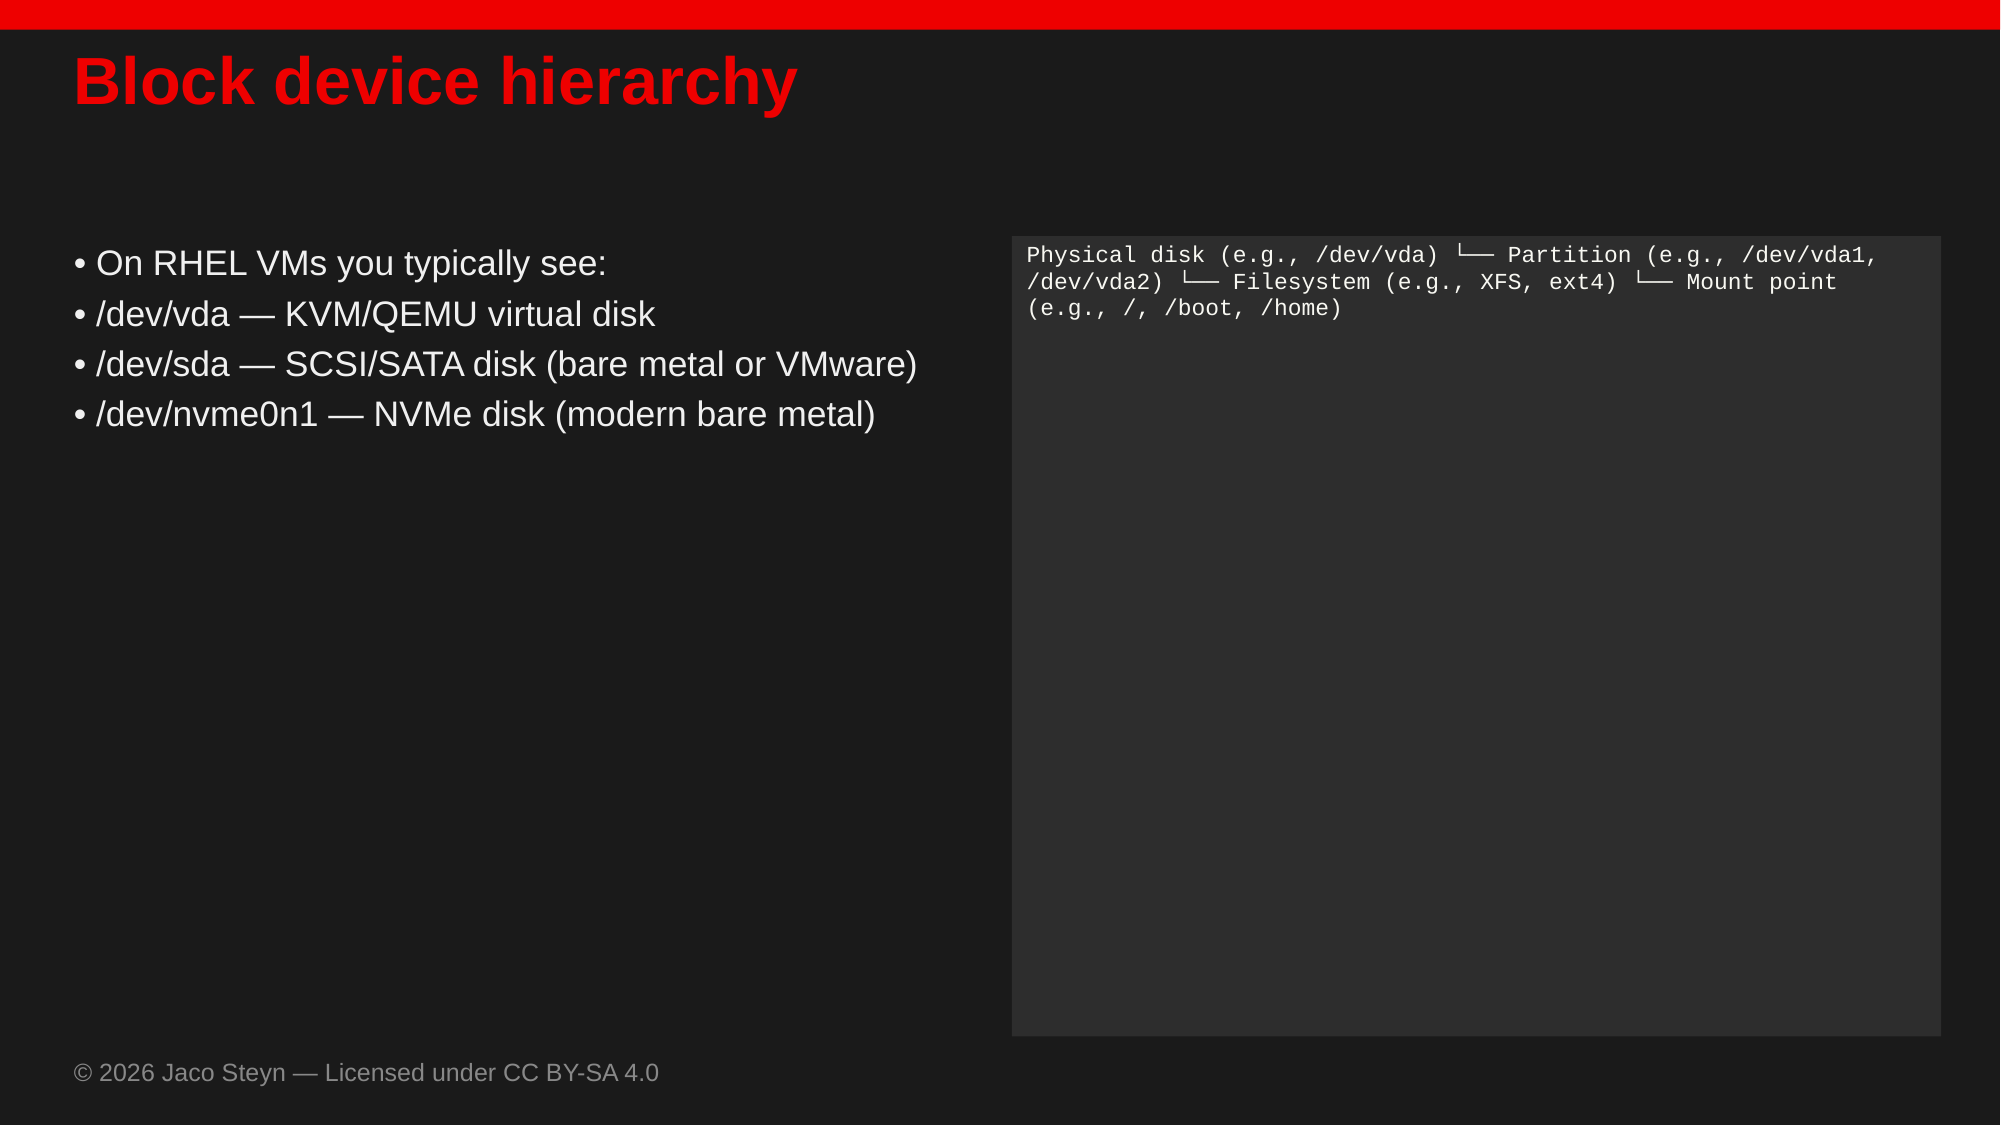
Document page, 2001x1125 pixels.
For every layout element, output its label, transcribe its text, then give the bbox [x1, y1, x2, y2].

text_box © 2026 Jaco Steyn — Licensed under CC BY-SA 4.0 [59, 1051, 1942, 1093]
text_box Block device hierarchy [59, 36, 1942, 208]
text_box [0, 0, 2001, 30]
text_box Physical disk (e.g., /dev/vda) └── Partition (e.g., /dev/vda1, /dev/vda2) └── Filesystem (e.g., XFS, ext4) └── Mount point (e.g., /, /boot, /home) [1011, 236, 1942, 1037]
text_box • On RHEL VMs you typically see: • /dev/vda — KVM/QEMU virtual disk • /dev/sda — SCSI/SATA disk (bare metal or VMware) • /dev/nvme0n1 — NVMe disk (modern bare metal) [59, 236, 989, 1037]
